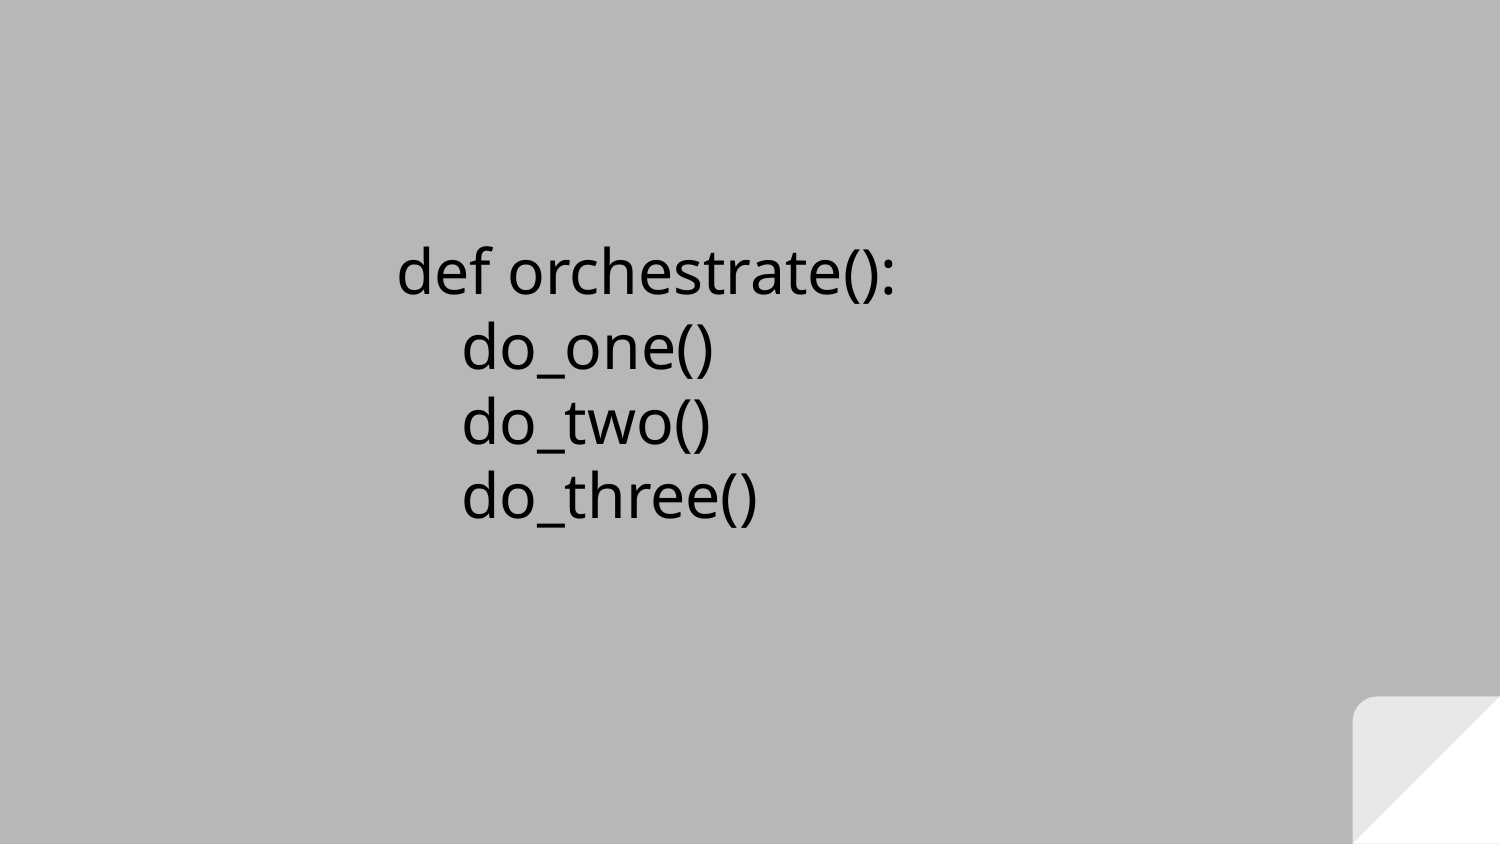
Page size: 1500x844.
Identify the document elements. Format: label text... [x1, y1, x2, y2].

text_box def orchestrate(): do_one() do_two() do_three() [381, 216, 1099, 621]
